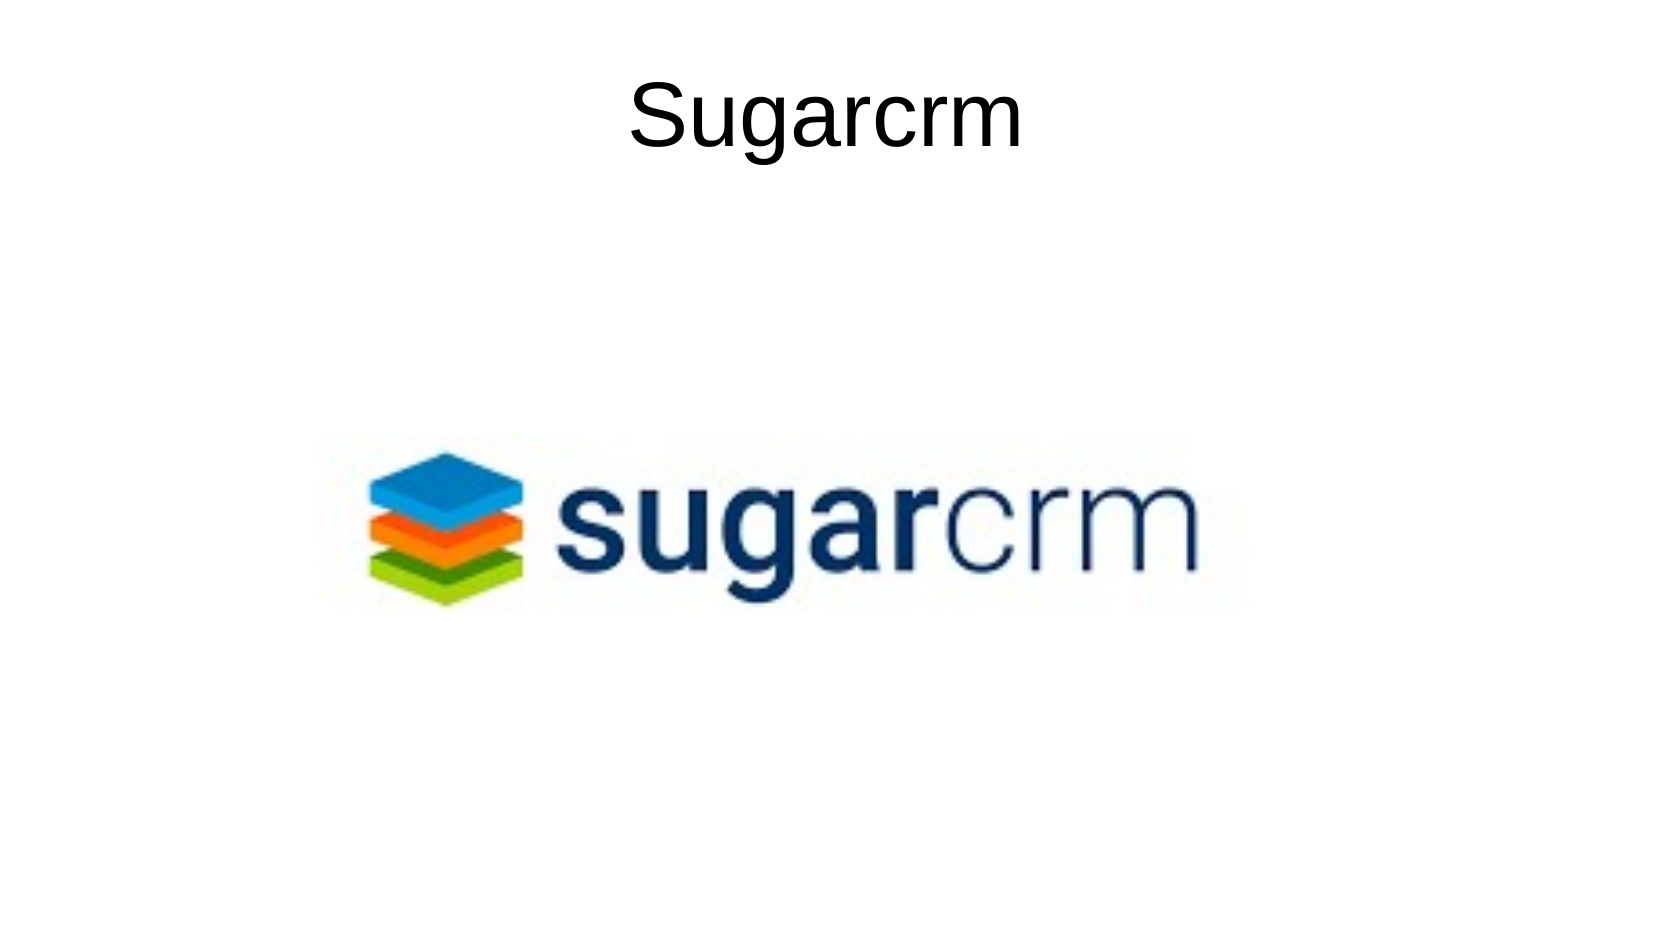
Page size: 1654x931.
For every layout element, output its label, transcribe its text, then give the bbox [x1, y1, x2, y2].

title Sugarcrm [82, 37, 1571, 193]
picture [236, 206, 1329, 857]
